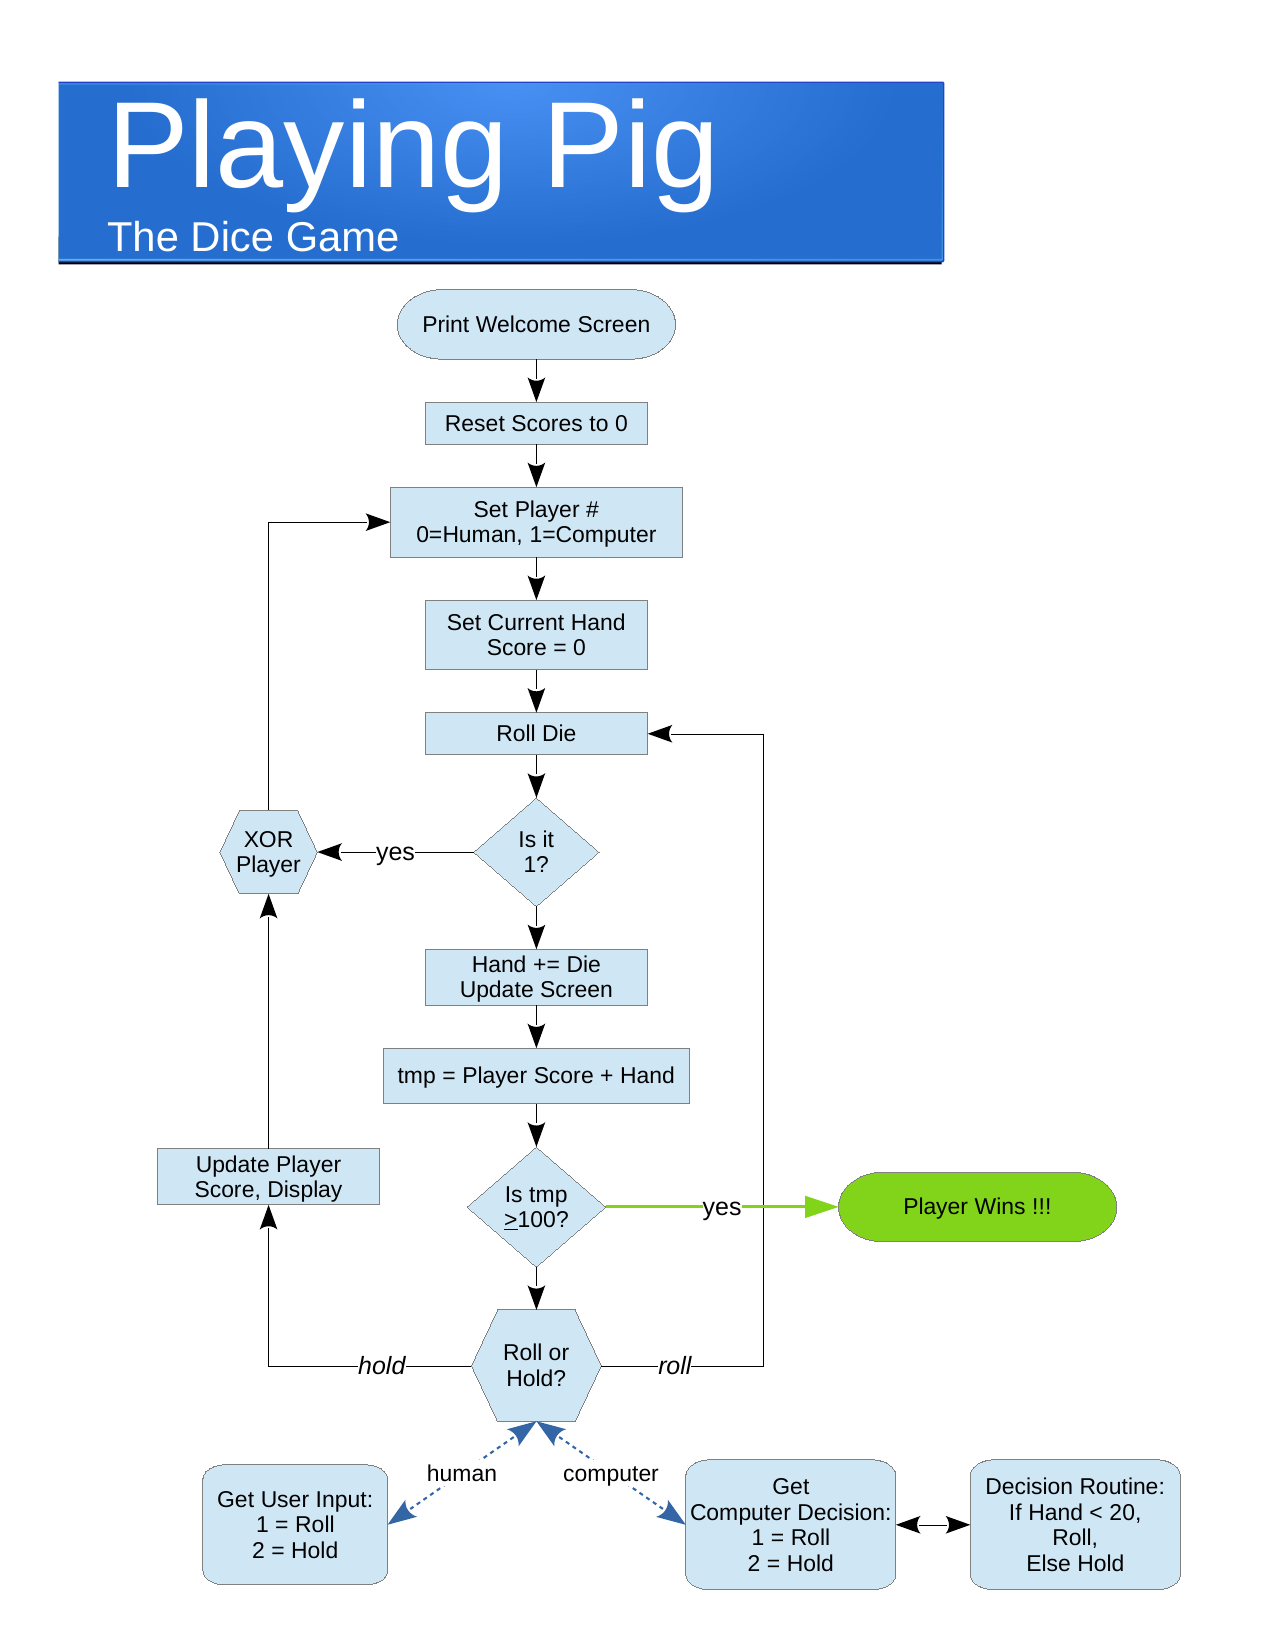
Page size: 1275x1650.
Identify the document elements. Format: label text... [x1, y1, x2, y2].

text_box Reset Scores to 0 [425, 402, 648, 445]
text_box Set Current Hand Score = 0 [425, 600, 648, 670]
text_box Set Player # 0=Human, 1=Computer [390, 487, 683, 558]
text_box Is tmp >100? [467, 1147, 606, 1267]
text_box Get User Input: 1 = Roll 2 = Hold [202, 1464, 388, 1585]
text_box roll [643, 1344, 707, 1387]
text_box XOR Player [219, 810, 317, 894]
text_box Decision Routine: If Hand < 20, Roll, Else Hold [970, 1459, 1181, 1590]
text_box hold [343, 1344, 421, 1387]
text_box Hand += Die Update Screen [425, 949, 648, 1006]
title Playing Pig The Dice Game [107, 76, 914, 261]
text_box Roll Die [425, 712, 648, 755]
text_box tmp = Player Score + Hand [383, 1048, 690, 1104]
text_box Is it 1? [473, 798, 600, 906]
text_box Roll or Hold? [471, 1309, 602, 1422]
text_box Get Computer Decision: 1 = Roll 2 = Hold [685, 1459, 896, 1590]
text_box Player Wins !!! [838, 1172, 1117, 1242]
text_box Update Player Score, Display [157, 1148, 380, 1205]
text_box Print Welcome Screen [397, 289, 676, 360]
